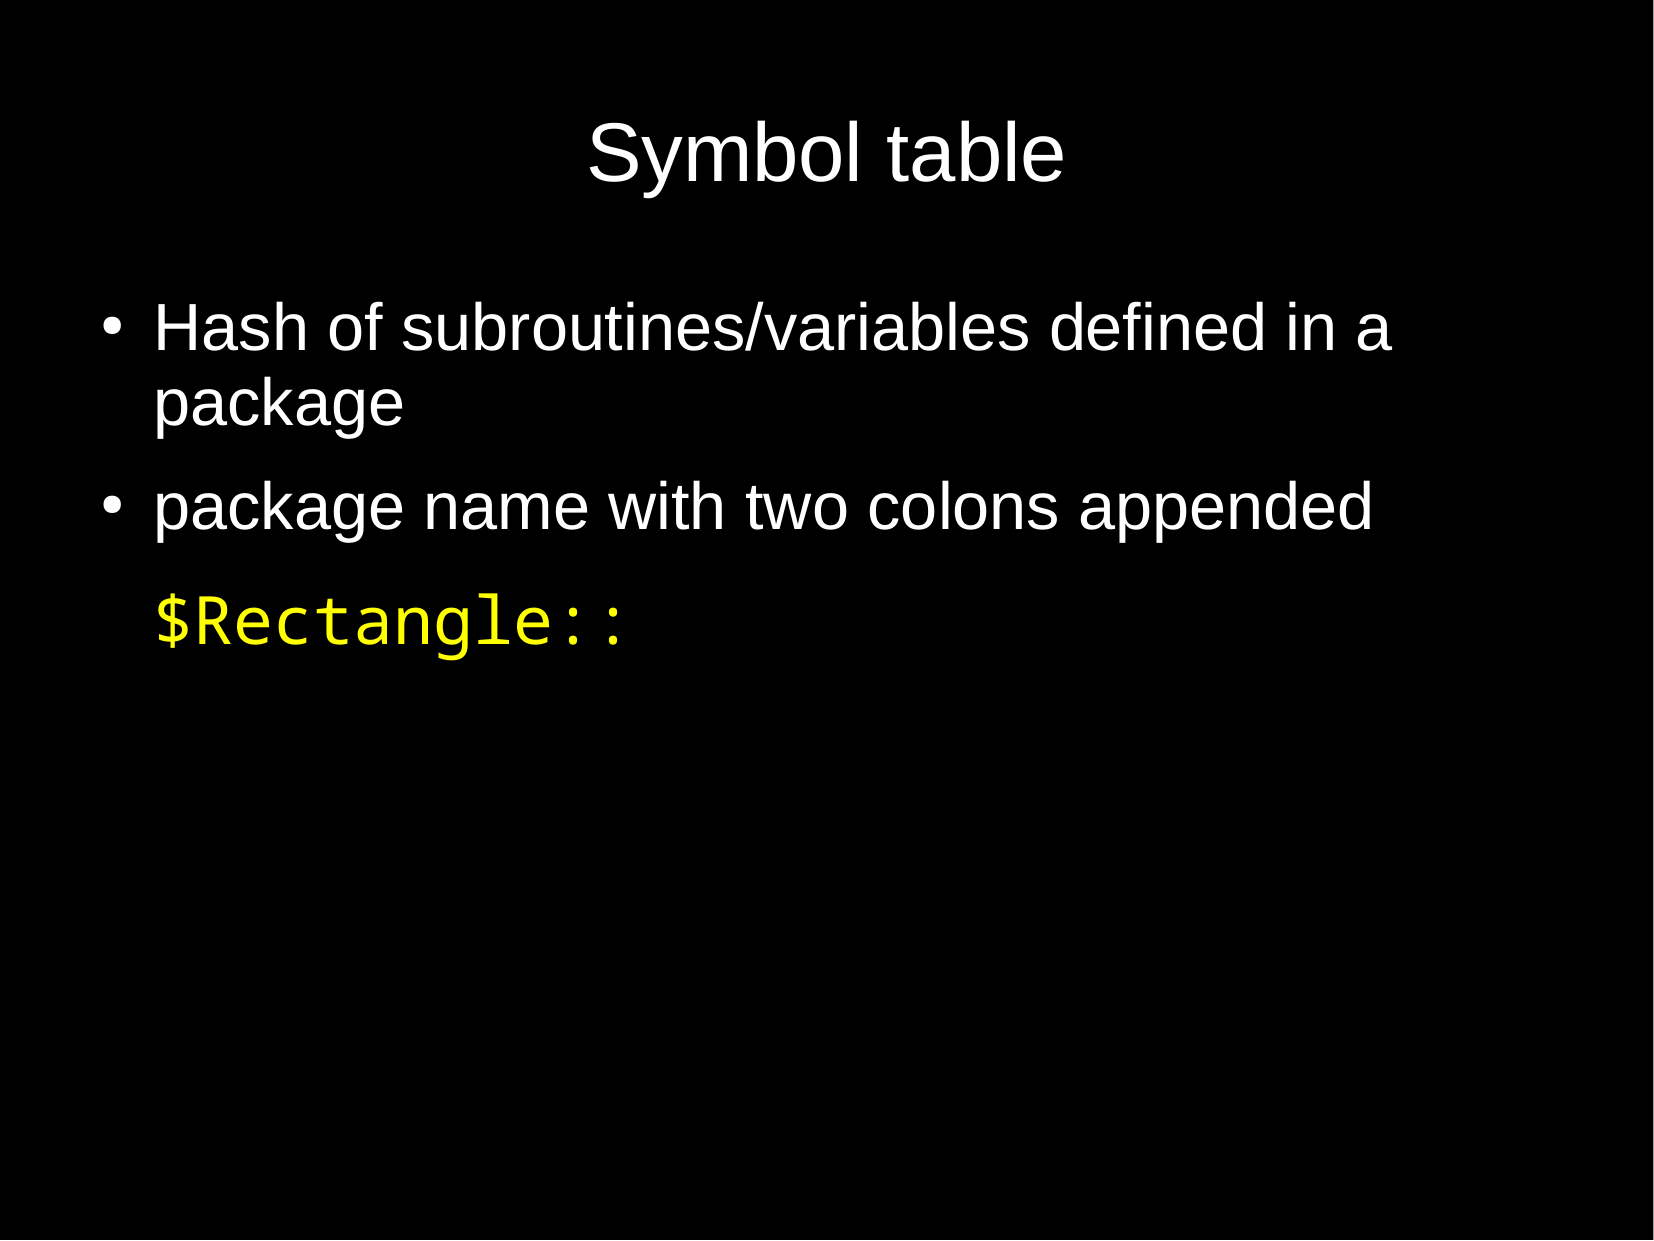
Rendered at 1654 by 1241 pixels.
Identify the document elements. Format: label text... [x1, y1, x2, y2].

list Hash of subroutines/variables defined in a package package name with two colons appended $Rectangle:: [82, 290, 1538, 1010]
title Symbol table [82, 49, 1571, 257]
